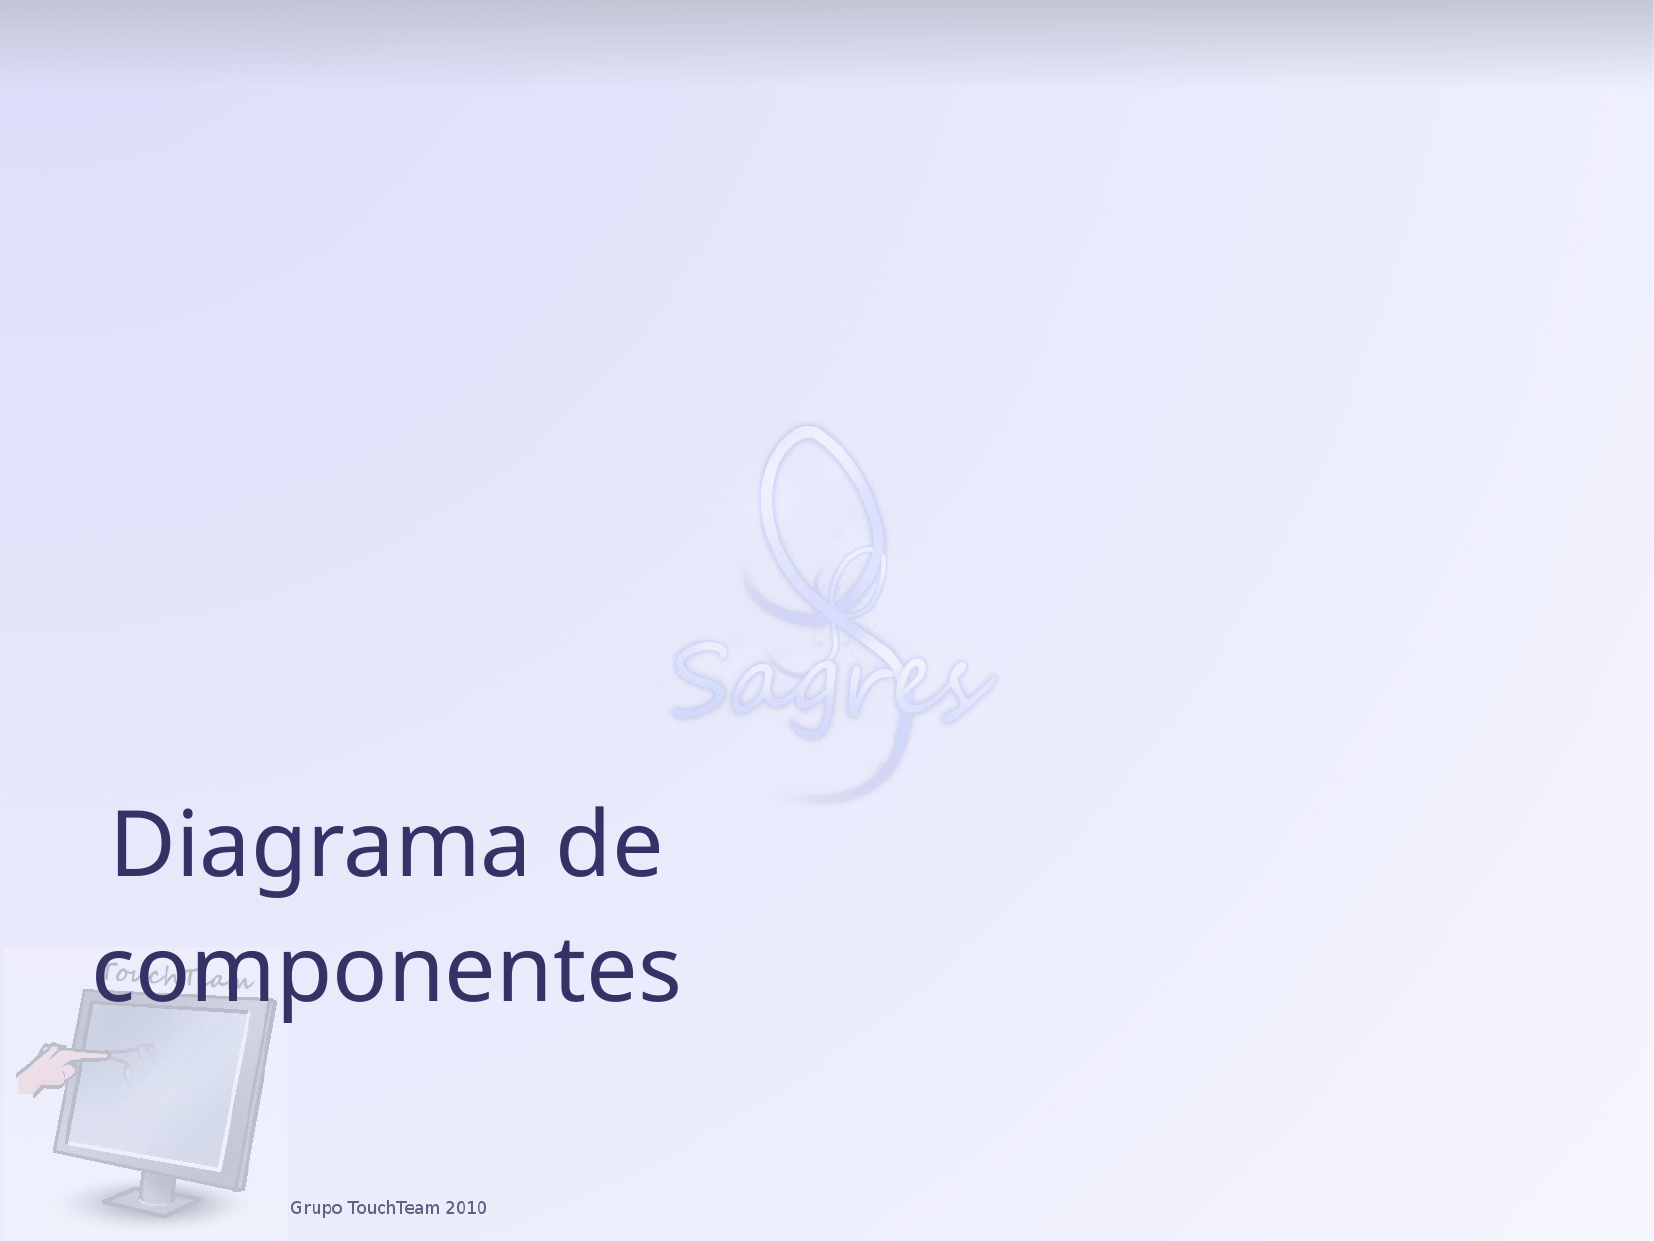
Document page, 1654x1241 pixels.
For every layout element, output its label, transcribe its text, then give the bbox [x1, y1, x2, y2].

title Diagrama de componentes [59, 742, 715, 1063]
picture [0, 0, 1654, 1241]
